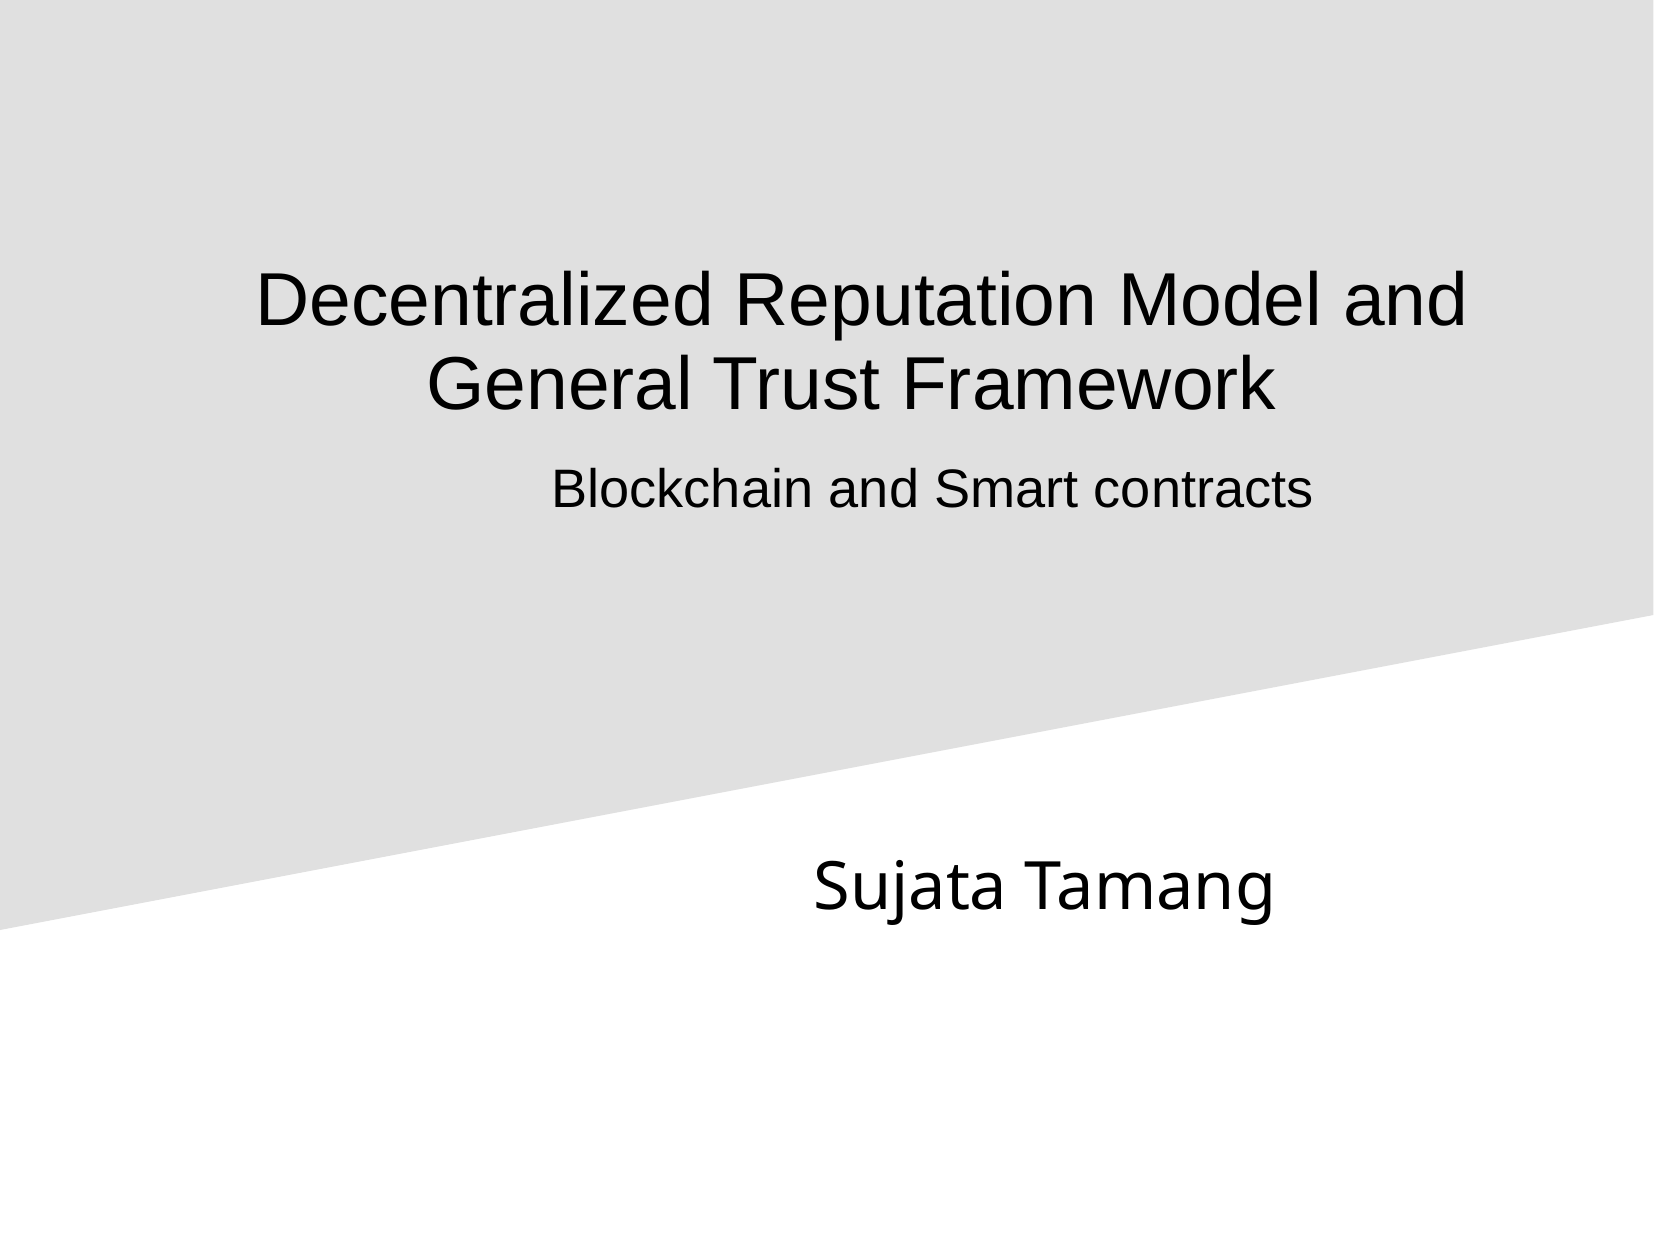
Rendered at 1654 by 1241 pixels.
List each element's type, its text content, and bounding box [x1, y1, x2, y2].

text_box Sujata Tamang [798, 831, 1380, 980]
list Decentralized Reputation Model and General Trust Framework Blockchain and Smart contracts [82, 23, 1571, 1010]
